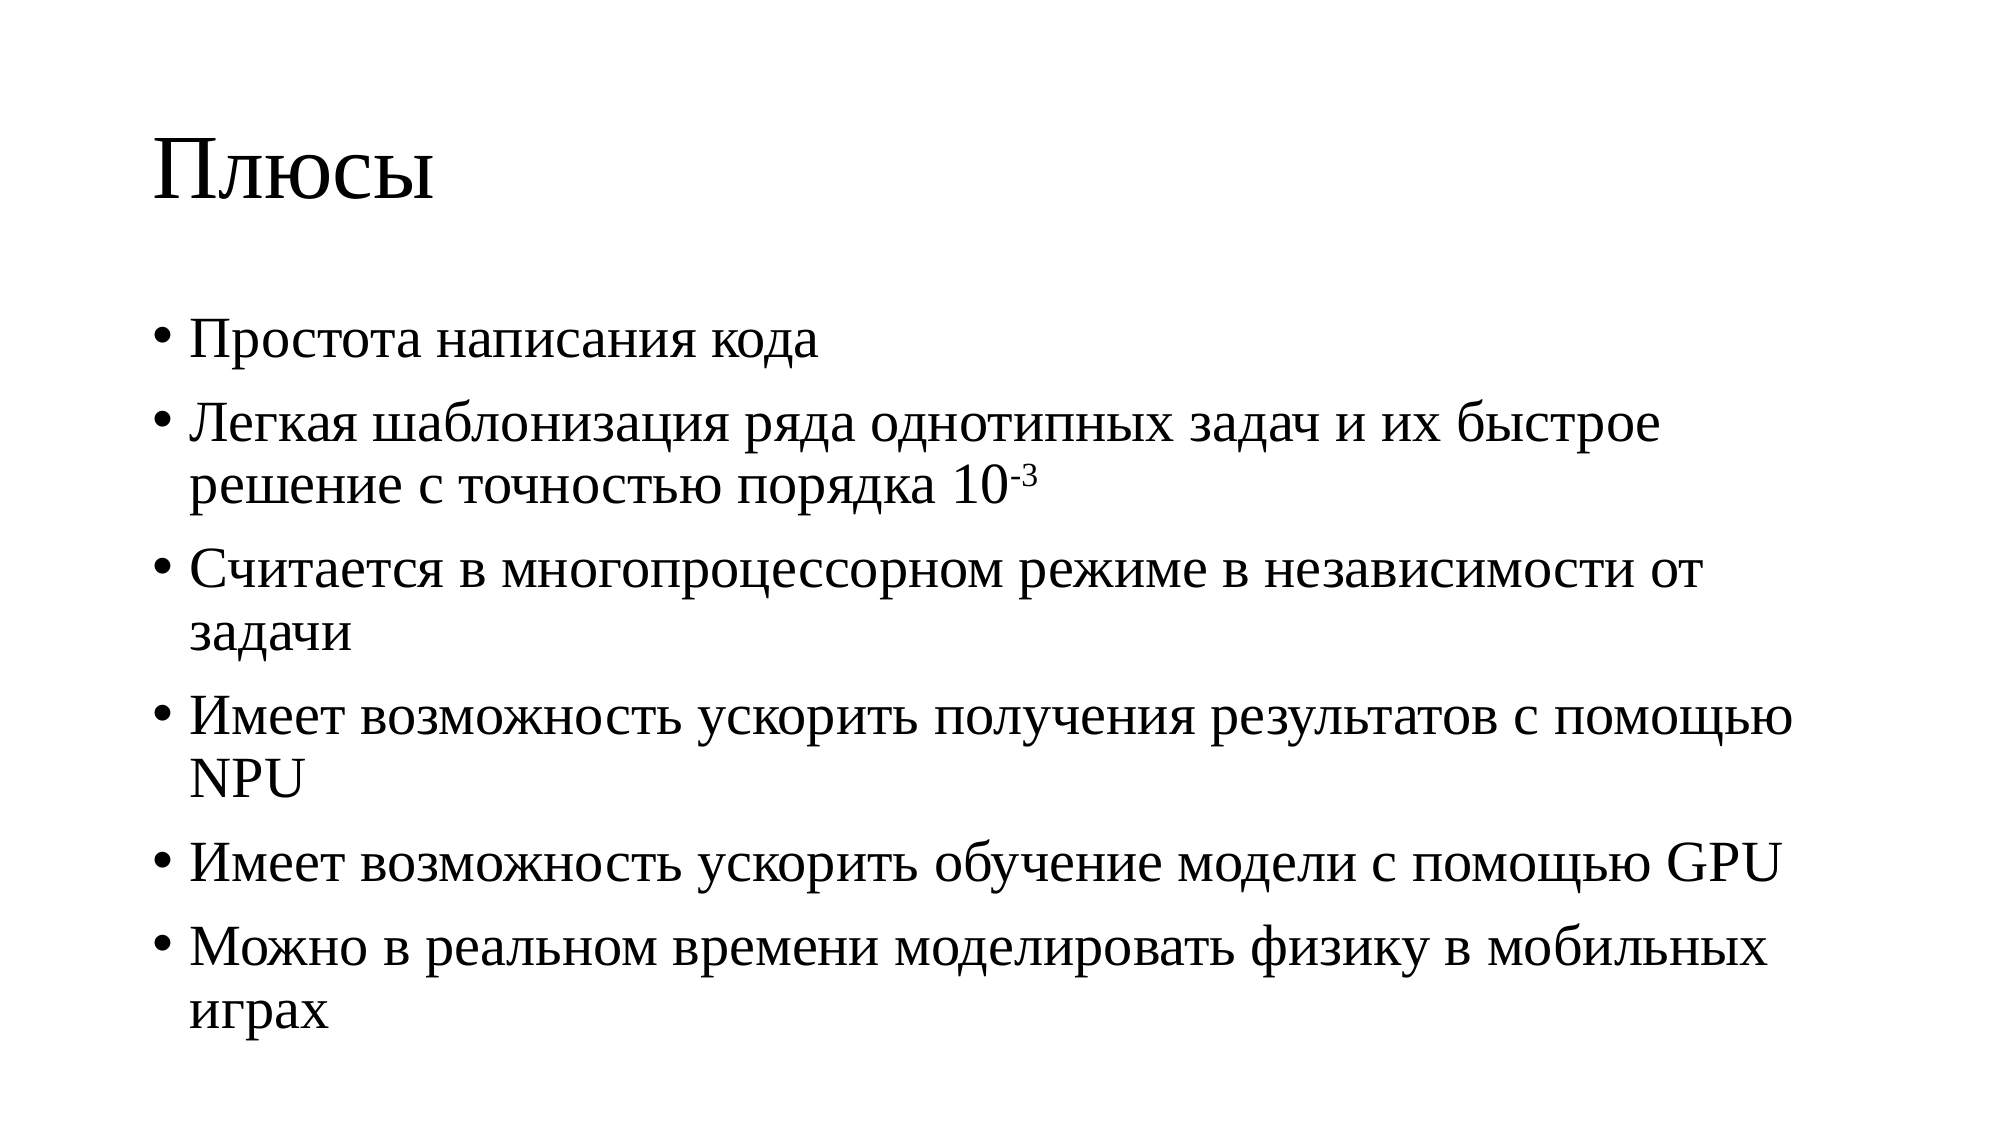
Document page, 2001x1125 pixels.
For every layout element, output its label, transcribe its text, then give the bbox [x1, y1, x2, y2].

list Простота написания кода Легкая шаблонизация ряда однотипных задач и их быстрое решение с точностью порядка 10-3 Считается в многопроцессорном режиме в независимости от задачи Имеет возможность ускорить получения результатов с помощью NPU Имеет возможность ускорить обучение модели с помощью GPU Можно в реальном времени моделировать физику в мобильных играх [137, 299, 1863, 1014]
title Плюсы [137, 59, 1863, 278]
